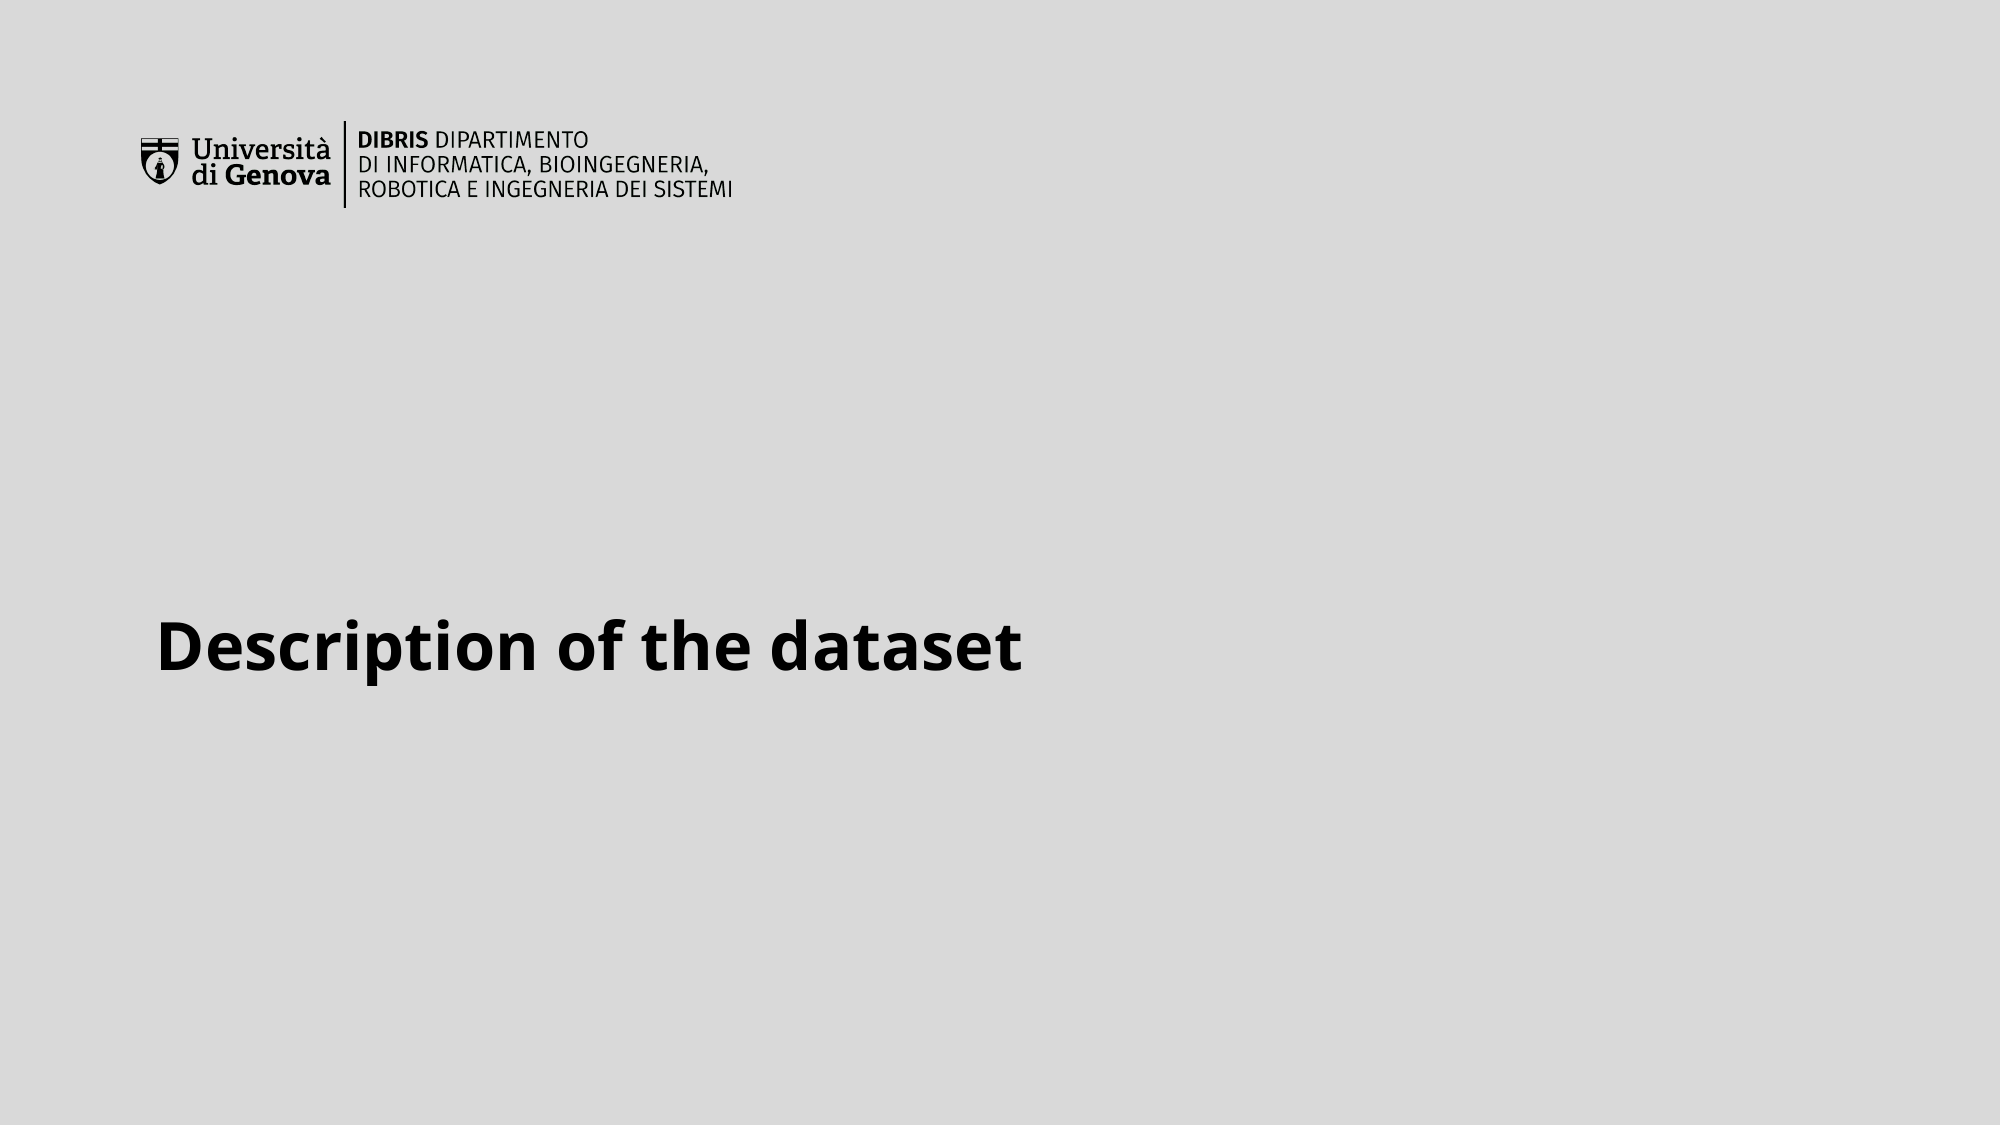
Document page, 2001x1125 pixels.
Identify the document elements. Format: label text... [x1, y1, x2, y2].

picture [141, 121, 731, 208]
title Description of the dataset [140, 270, 1853, 1018]
